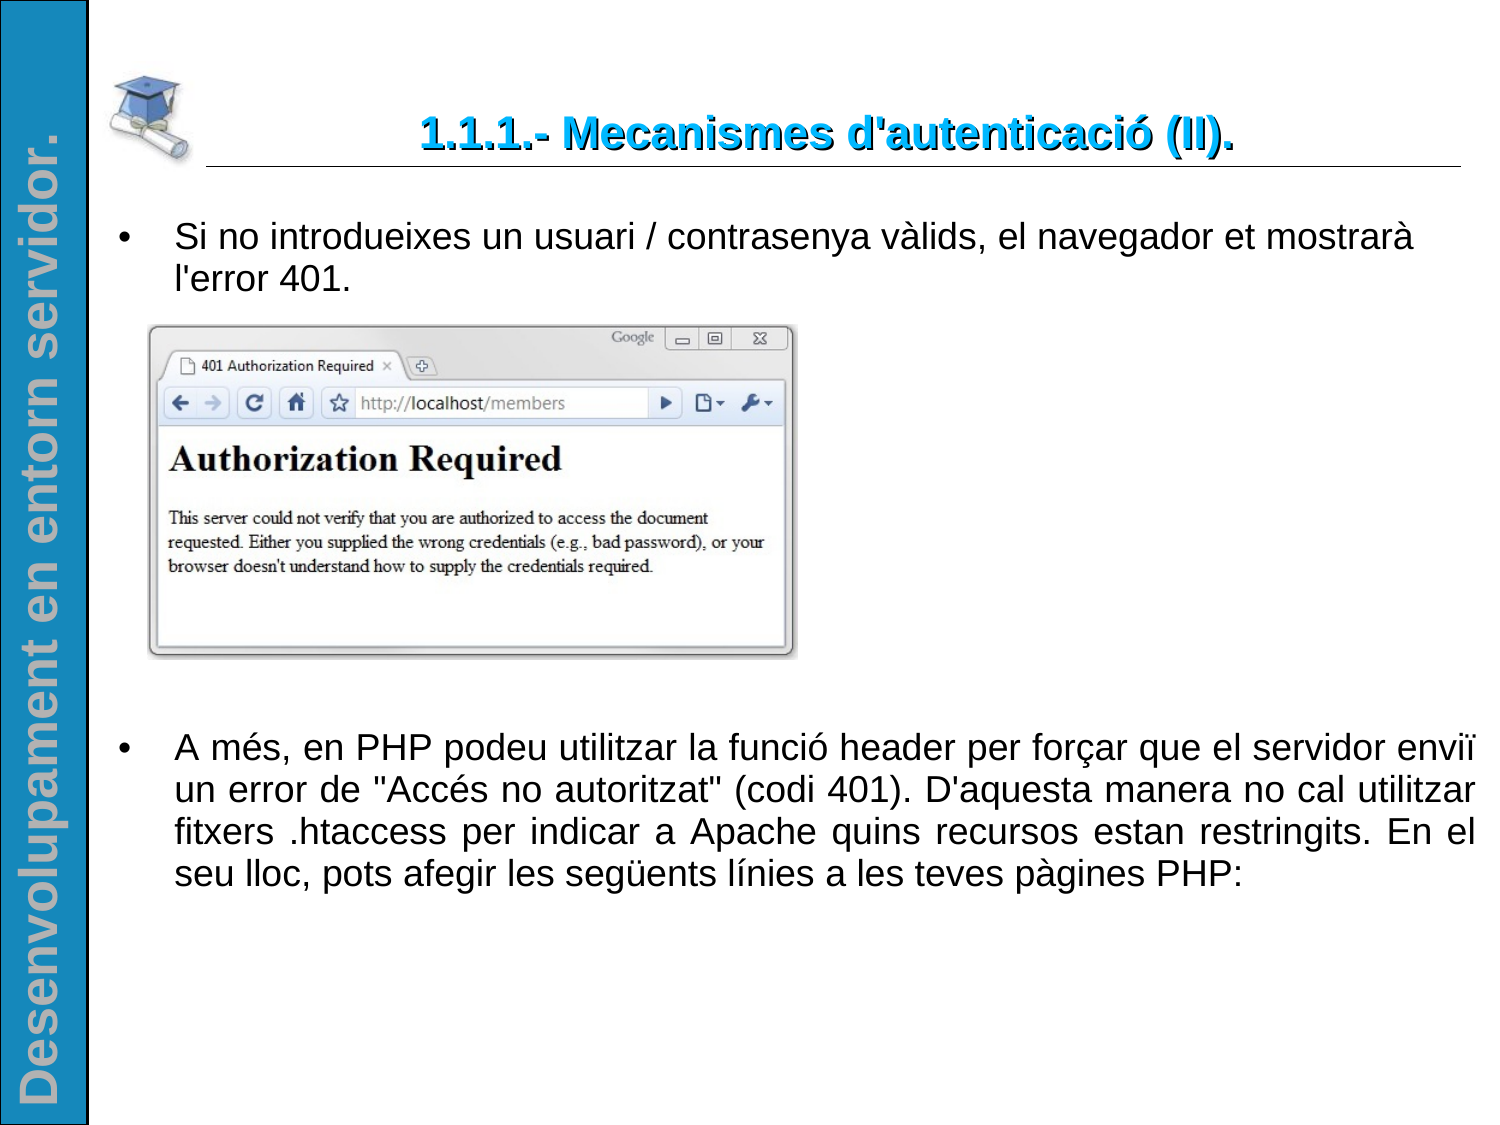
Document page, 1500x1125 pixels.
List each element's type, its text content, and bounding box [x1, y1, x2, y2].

picture [93, 61, 206, 174]
title 1.1.1.- Mecanismes d'autenticació (II). [206, 88, 1447, 178]
list Si no introdueixes un usuari / contrasenya vàlids, el navegador et mostrarà l'error 401. A més, en PHP podeu utilitzar la funció header per forçar que el servidor enviï un error de "Accés no autoritzat" (codi 401). D'aquesta manera no cal utilitzar fitxers .htaccess per indicar a Apache quins recursos estan restringits. En el seu lloc, pots afegir les següents línies a les teves pàgines PHP: [118, 215, 1477, 958]
picture [147, 324, 798, 660]
